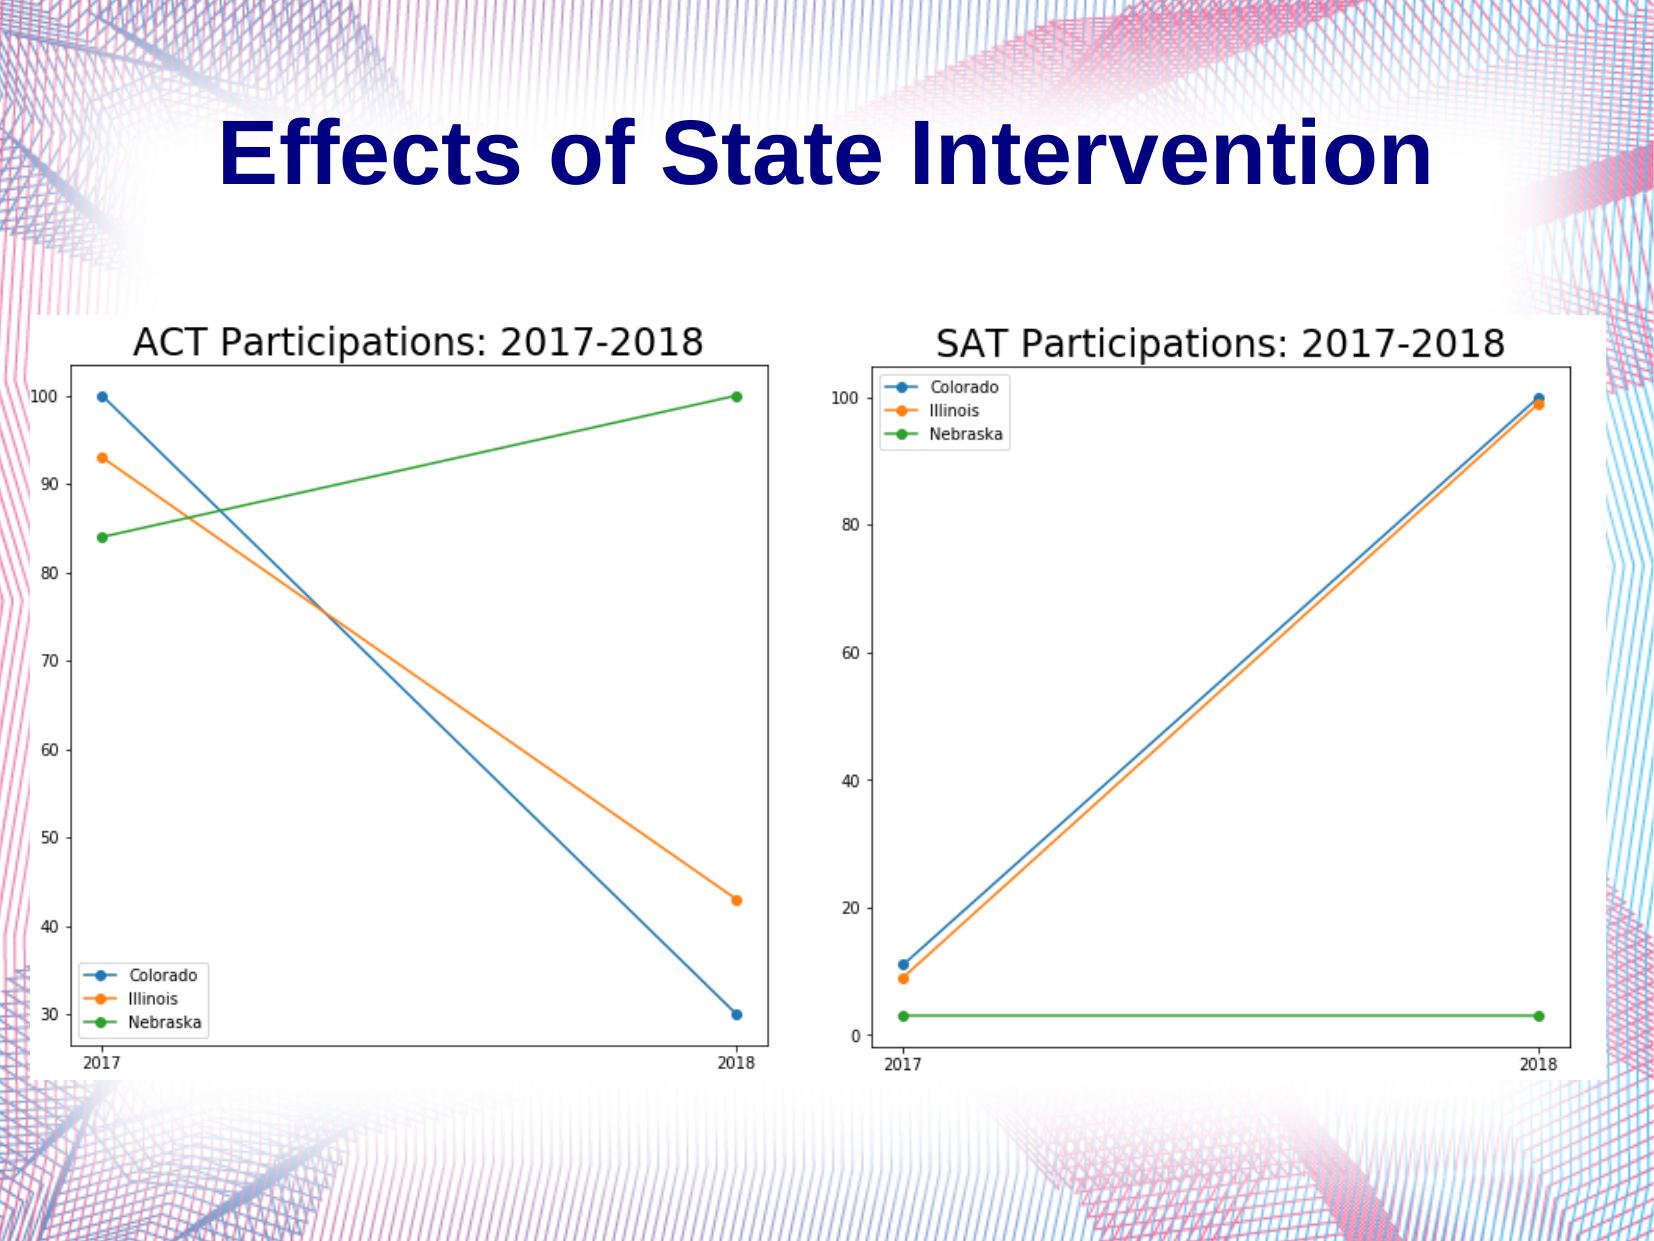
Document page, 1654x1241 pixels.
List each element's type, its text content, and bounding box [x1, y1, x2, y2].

picture [0, 0, 1654, 1241]
title Effects of State Intervention [82, 49, 1571, 257]
